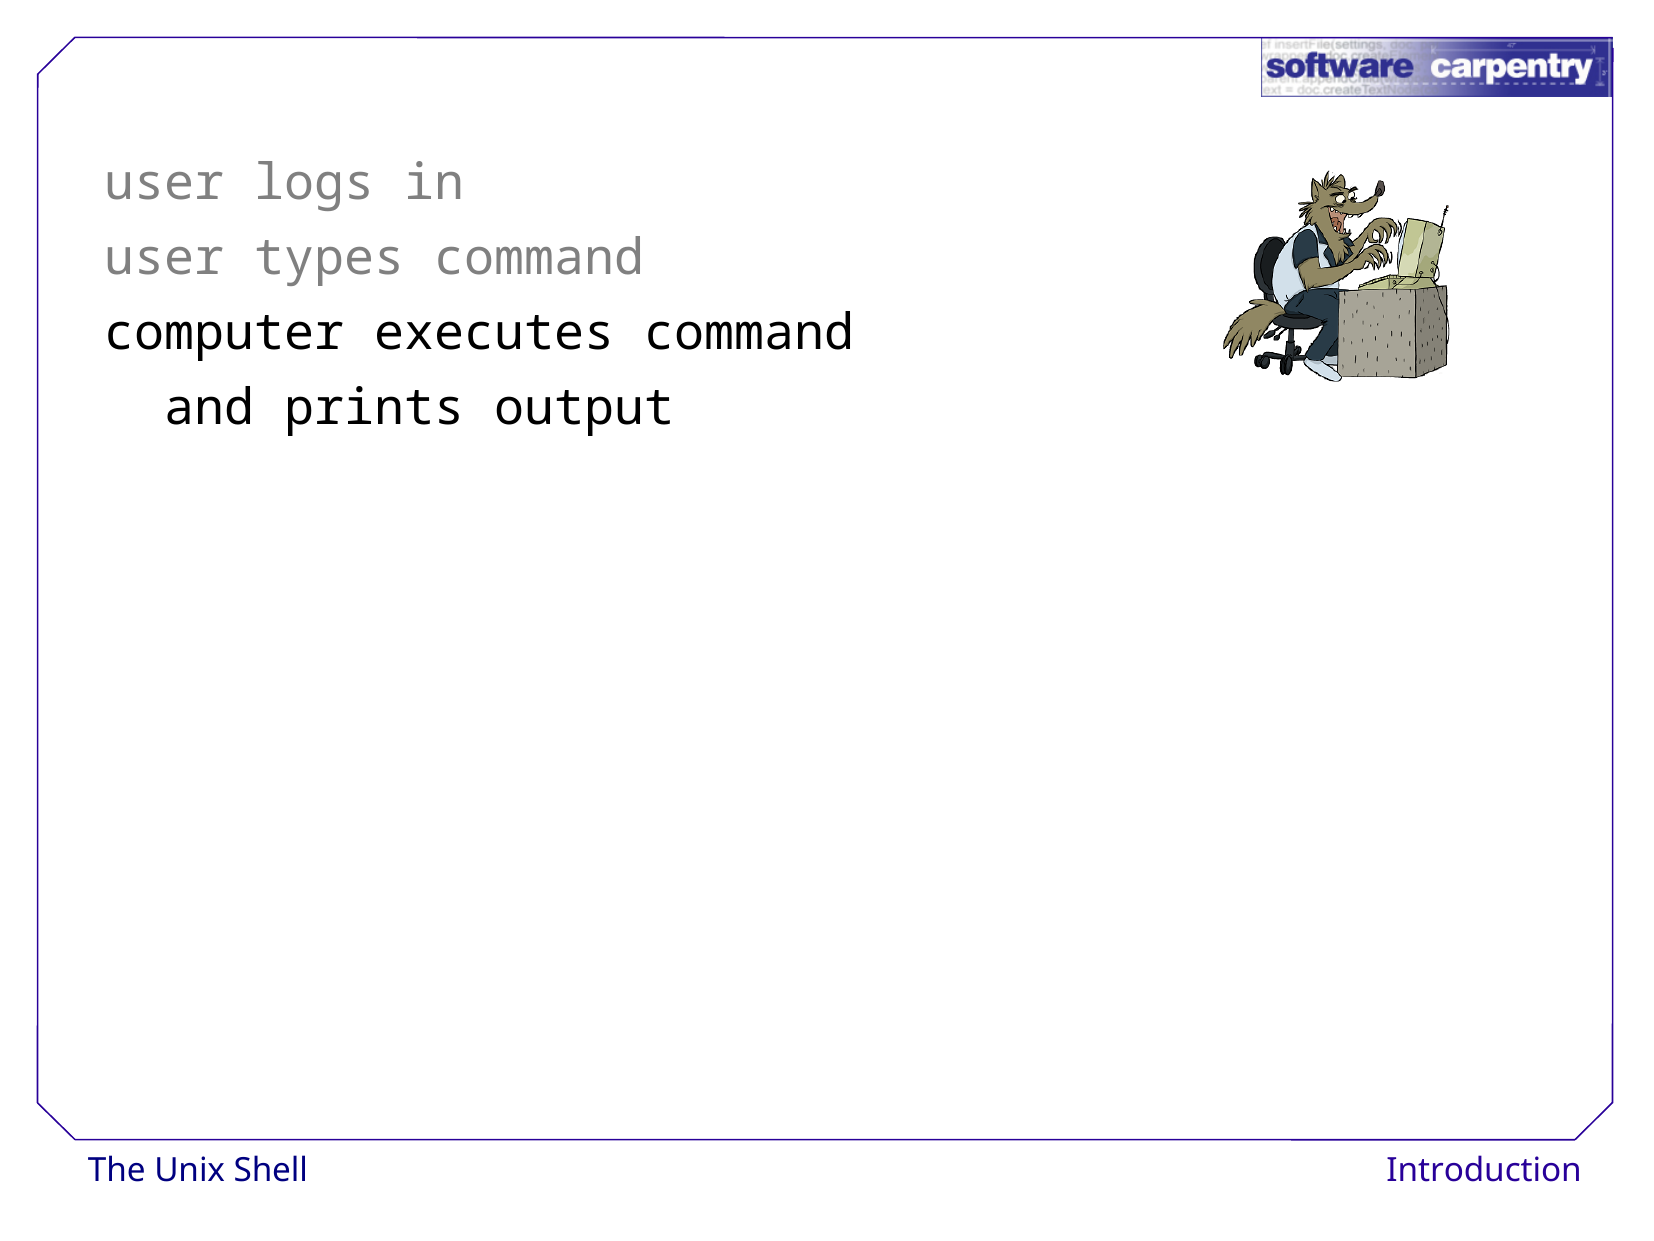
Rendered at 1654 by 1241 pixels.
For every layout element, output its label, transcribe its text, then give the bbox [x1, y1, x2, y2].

picture [1261, 39, 1613, 97]
text_box user logs in user types command computer executes command and prints output [89, 126, 780, 838]
picture [1214, 156, 1469, 402]
